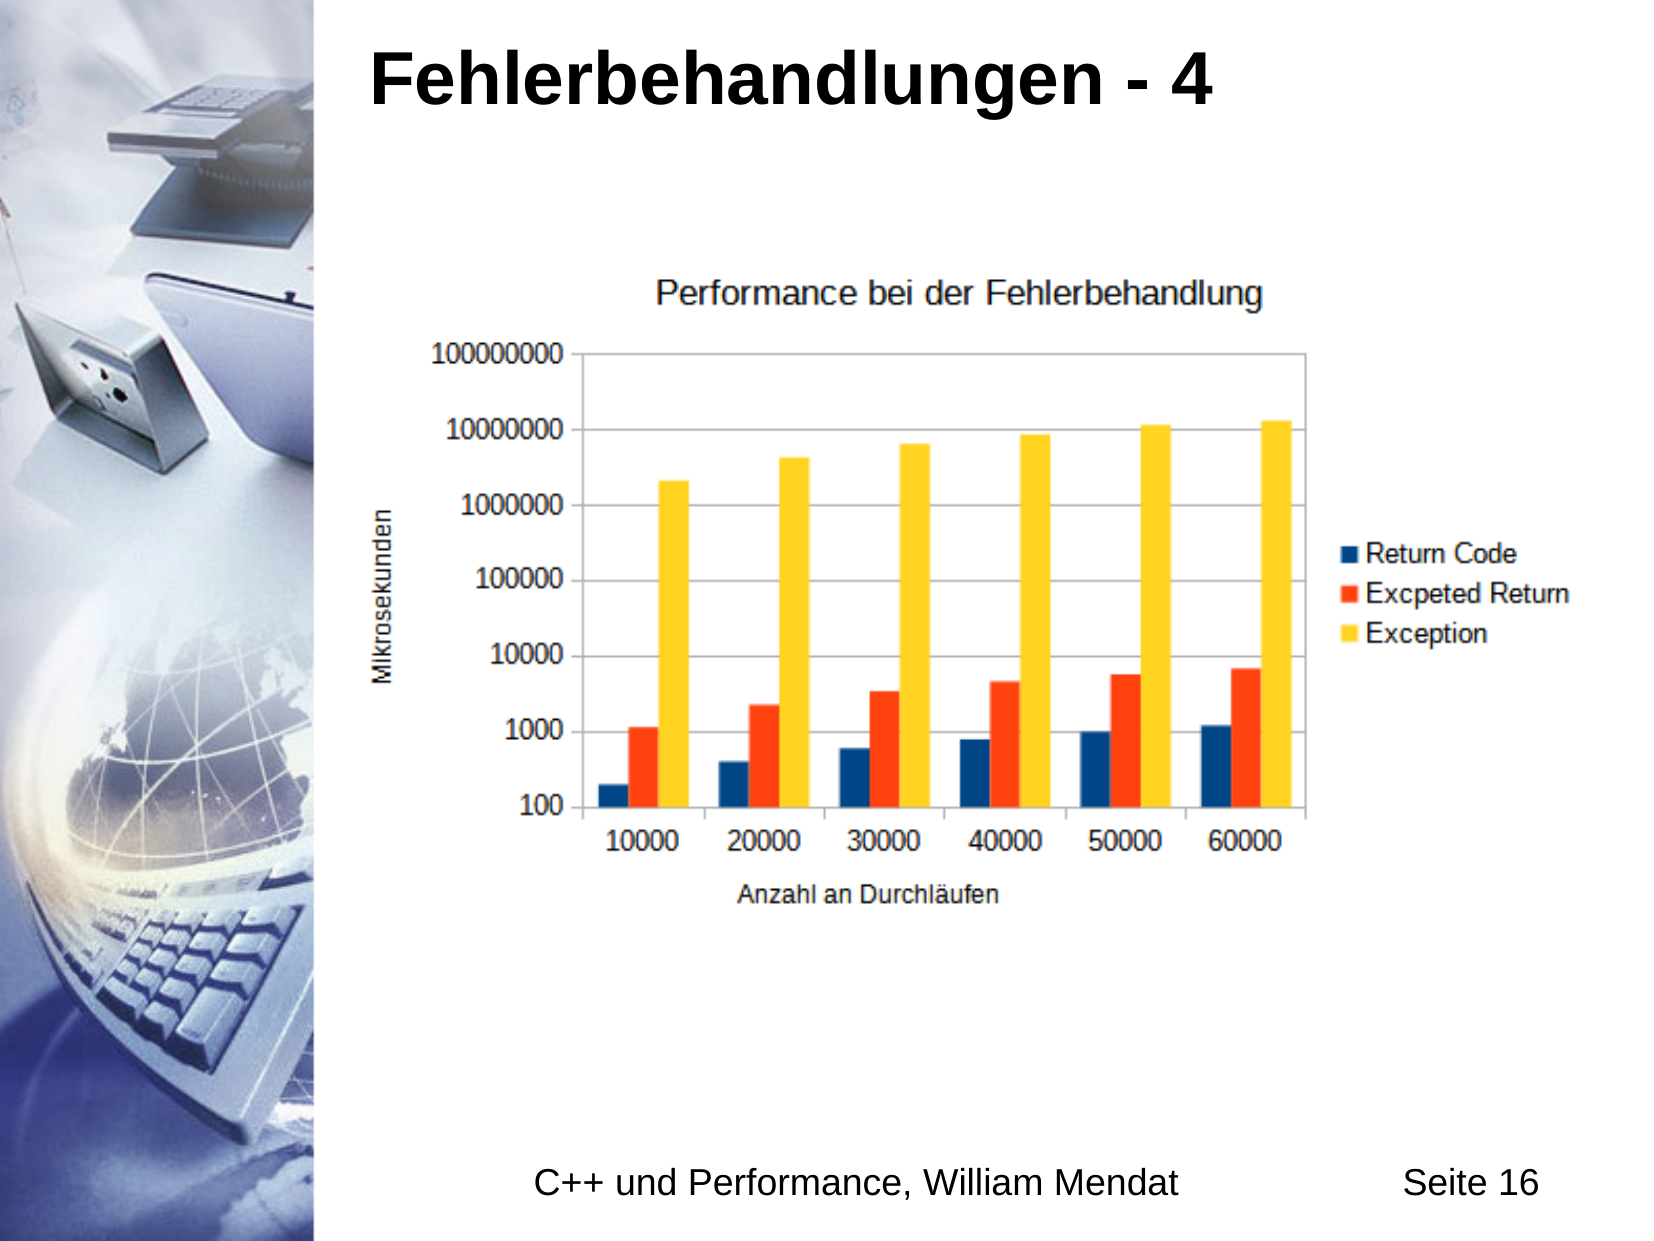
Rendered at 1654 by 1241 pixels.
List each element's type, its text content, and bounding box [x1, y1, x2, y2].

text_box C++ und Performance, William Mendat [354, 1153, 1359, 1241]
picture [0, 0, 1654, 1241]
text_box Fehlerbehandlungen - 4 [354, 29, 1625, 129]
text_box Seite 16 [1387, 1153, 1625, 1211]
